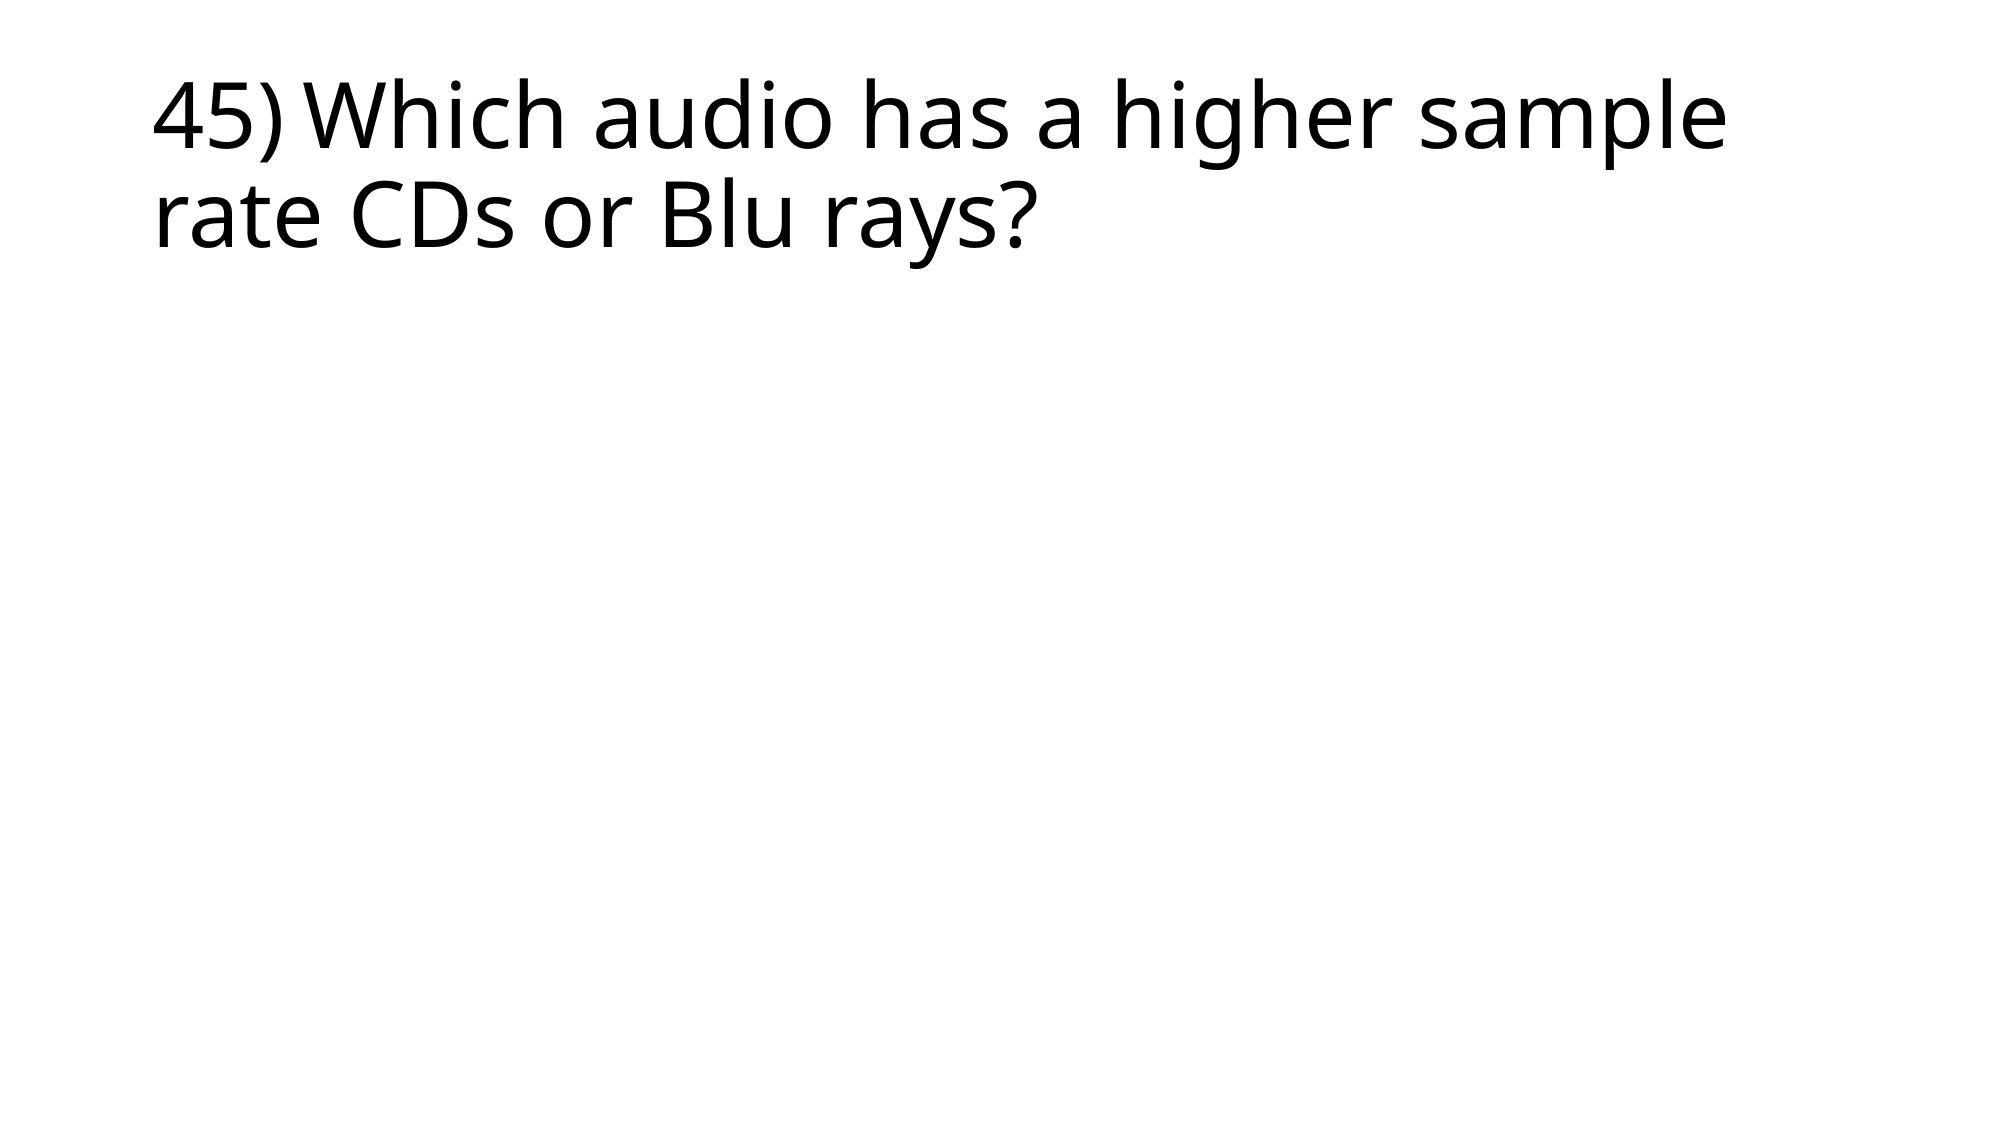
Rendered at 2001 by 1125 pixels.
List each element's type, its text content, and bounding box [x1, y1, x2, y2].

title 45) Which audio has a higher sample rate CDs or Blu rays? [137, 59, 1863, 278]
